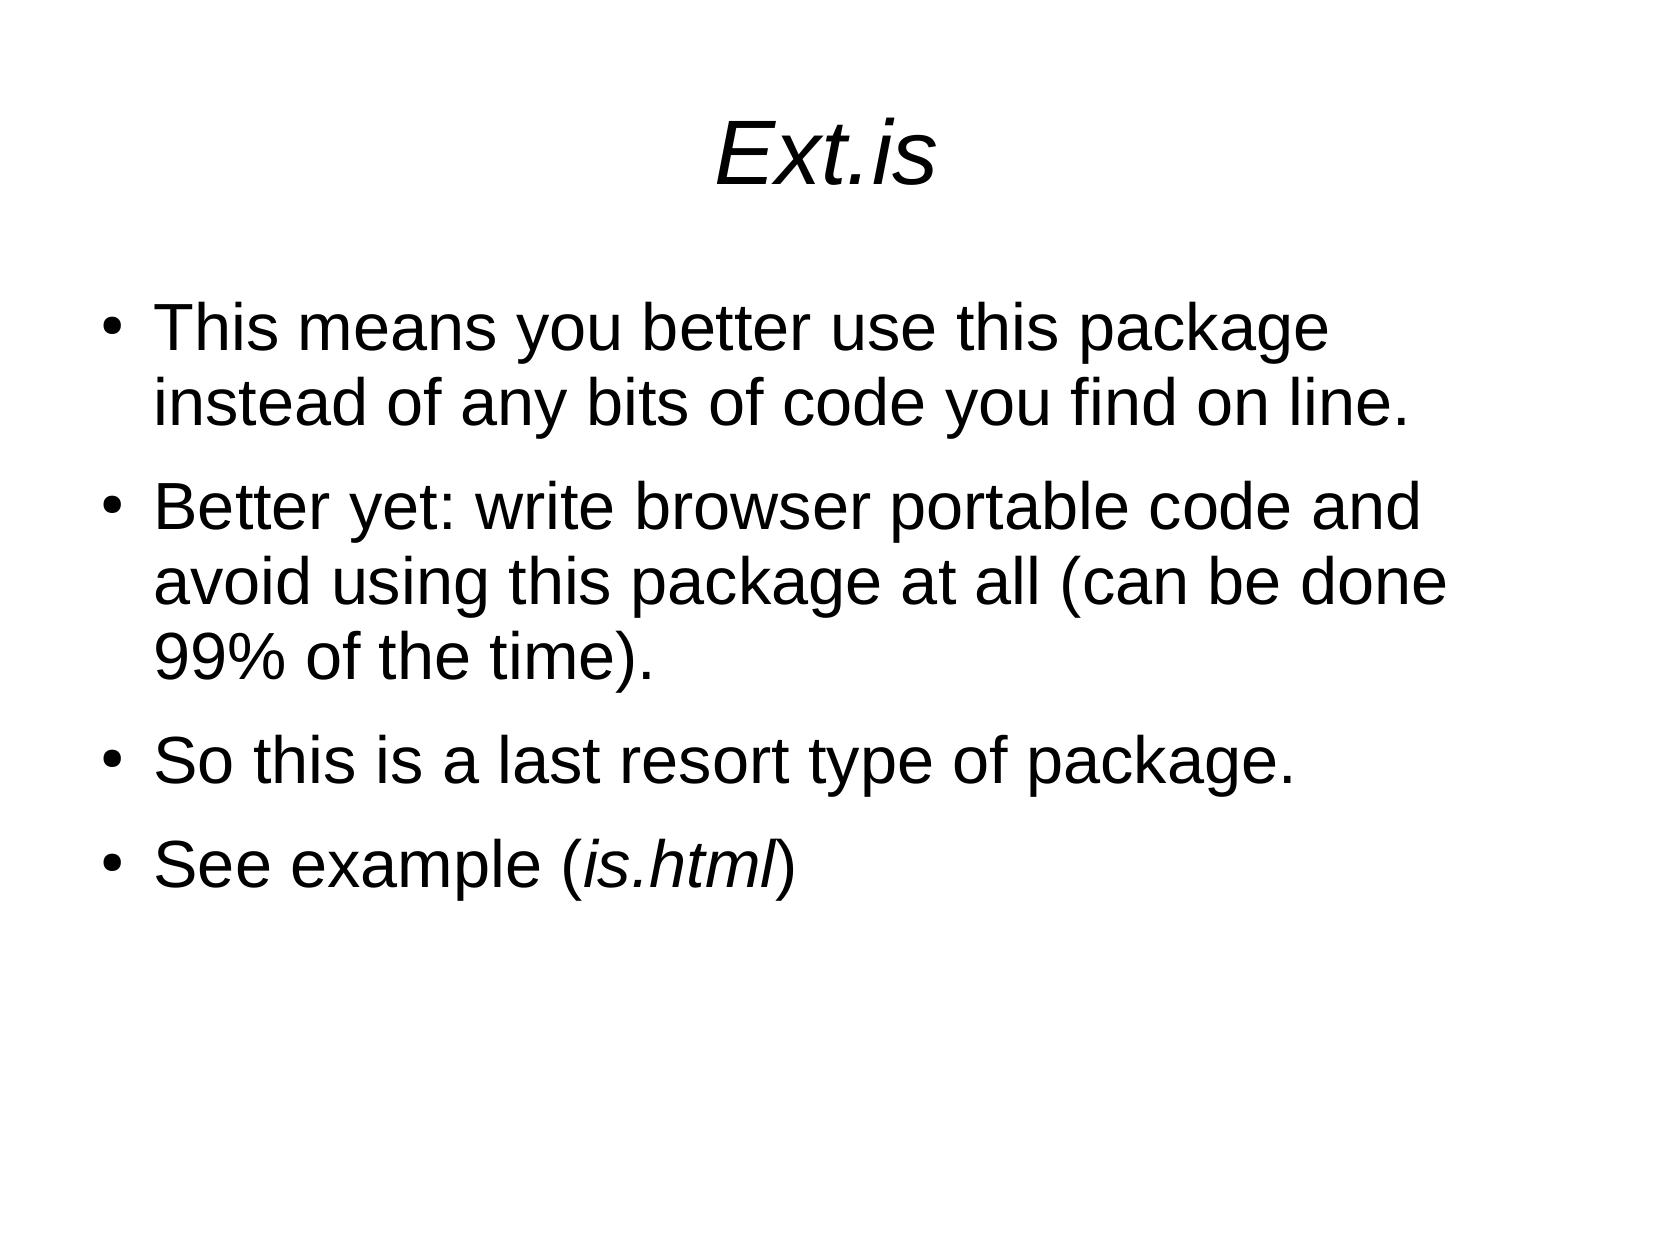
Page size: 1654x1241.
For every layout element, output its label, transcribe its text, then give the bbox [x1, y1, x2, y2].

list This means you better use this package instead of any bits of code you find on line. Better yet: write browser portable code and avoid using this package at all (can be done 99% of the time). So this is a last resort type of package. See example (is.html) [82, 290, 1538, 1010]
title Ext.is [82, 49, 1571, 257]
